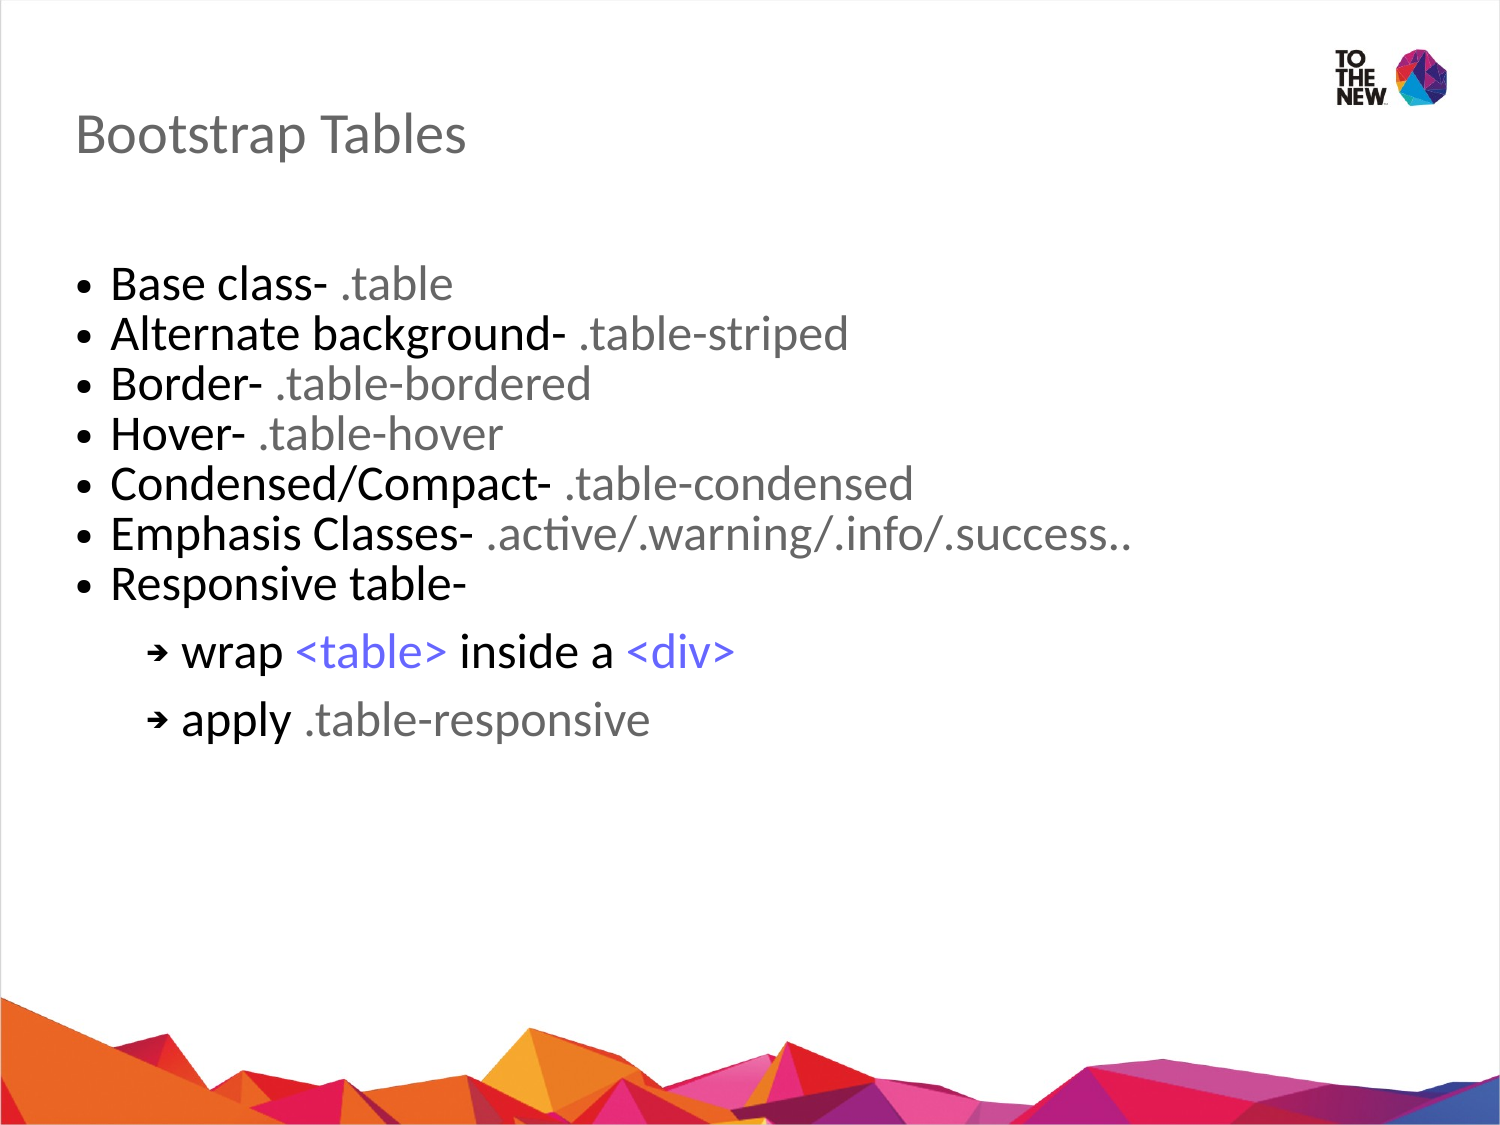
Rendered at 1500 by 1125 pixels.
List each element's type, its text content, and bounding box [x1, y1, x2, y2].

picture [0, 0, 1500, 1125]
title Bootstrap Tables [75, 44, 1425, 233]
list Base class- .table Alternate background- .table-striped Border- .table-bordered Hover- .table-hover Condensed/Compact- .table-condensed Emphasis Classes- .active/.warning/.info/.success.. Responsive table- wrap <table> inside a <div> apply .table-responsive [75, 263, 1425, 916]
